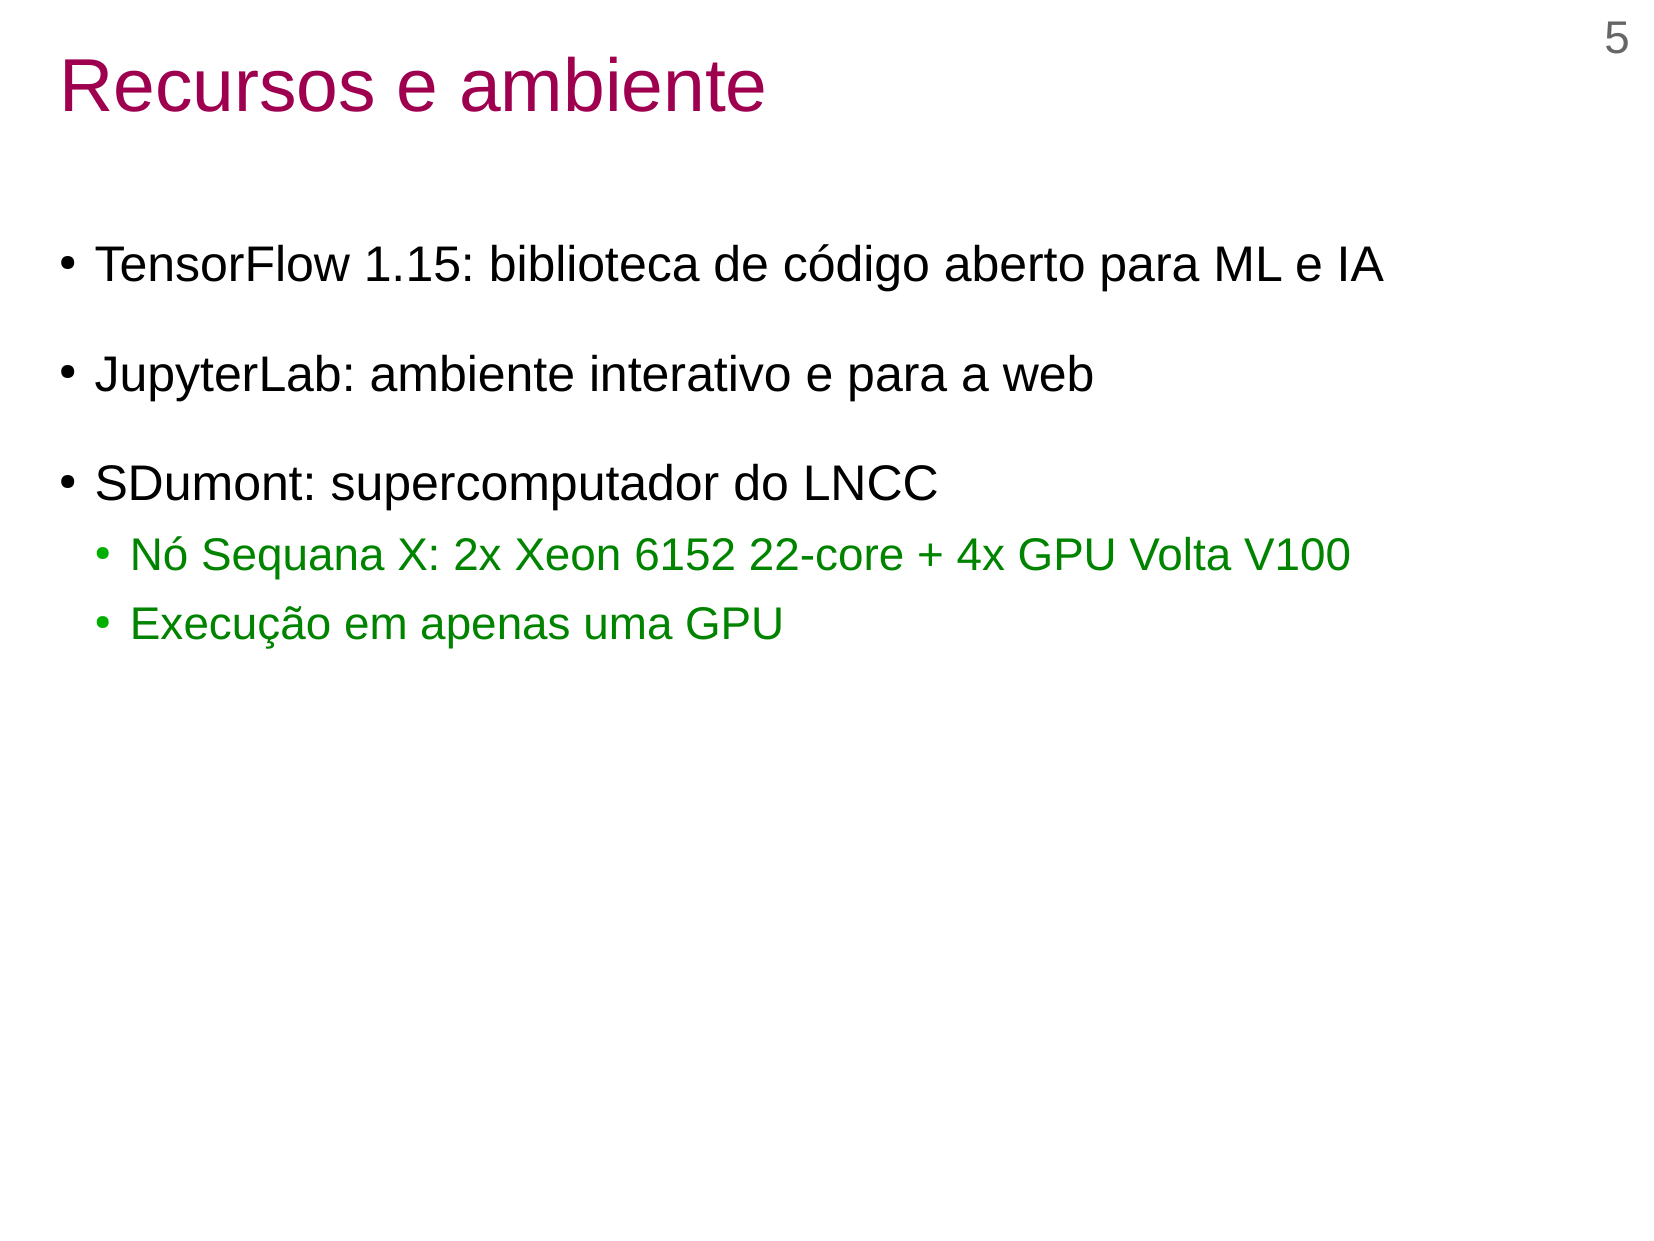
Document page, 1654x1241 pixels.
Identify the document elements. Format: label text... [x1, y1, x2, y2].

title Recursos e ambiente [59, 29, 1595, 148]
list TensorFlow 1.15: biblioteca de código aberto para ML e IA JupyterLab: ambiente interativo e para a web SDumont: supercomputador do LNCC Nó Sequana X: 2x Xeon 6152 22-core + 4x GPU Volta V100 Execução em apenas uma GPU [59, 236, 1595, 1211]
